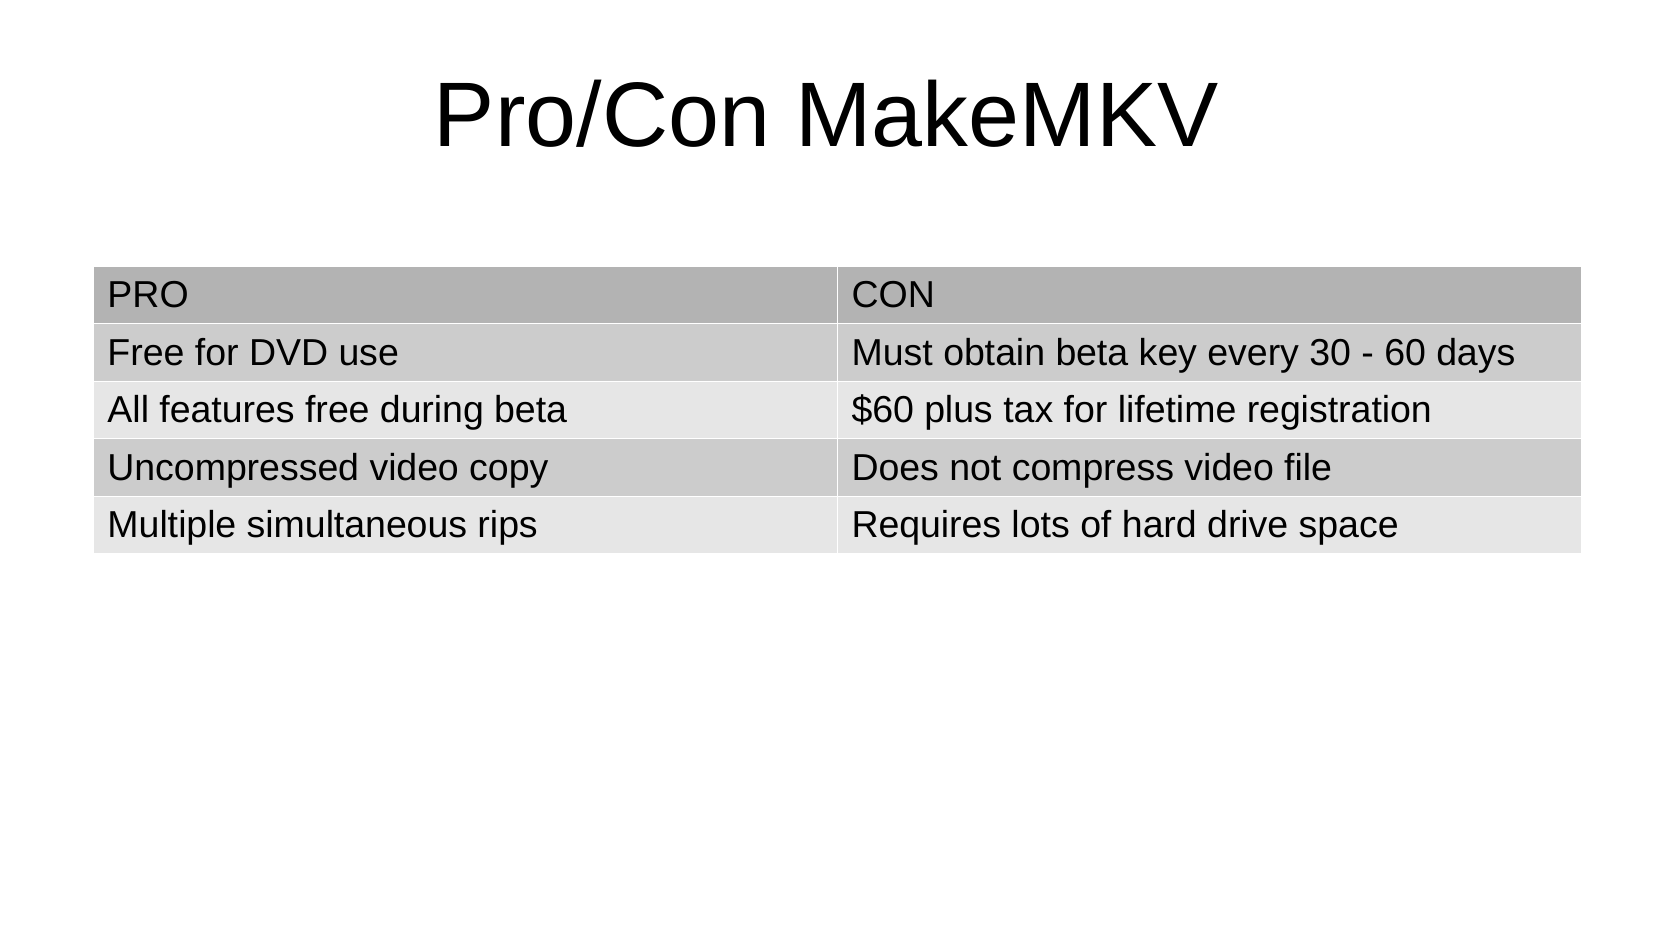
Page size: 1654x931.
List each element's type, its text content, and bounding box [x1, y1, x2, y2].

table_cell $60 plus tax for lifetime registration [838, 382, 1581, 438]
table_cell Requires lots of hard drive space [838, 497, 1581, 553]
table_header PRO [94, 267, 837, 323]
table_cell Must obtain beta key every 30 - 60 days [838, 324, 1581, 381]
table_cell Multiple simultaneous rips [94, 497, 837, 553]
table_cell Does not compress video file [838, 439, 1581, 496]
title Pro/Con MakeMKV [82, 37, 1571, 193]
table_header CON [838, 267, 1581, 323]
table_cell Free for DVD use [94, 324, 837, 381]
table_cell Uncompressed video copy [94, 439, 837, 496]
table_cell All features free during beta [94, 382, 837, 438]
